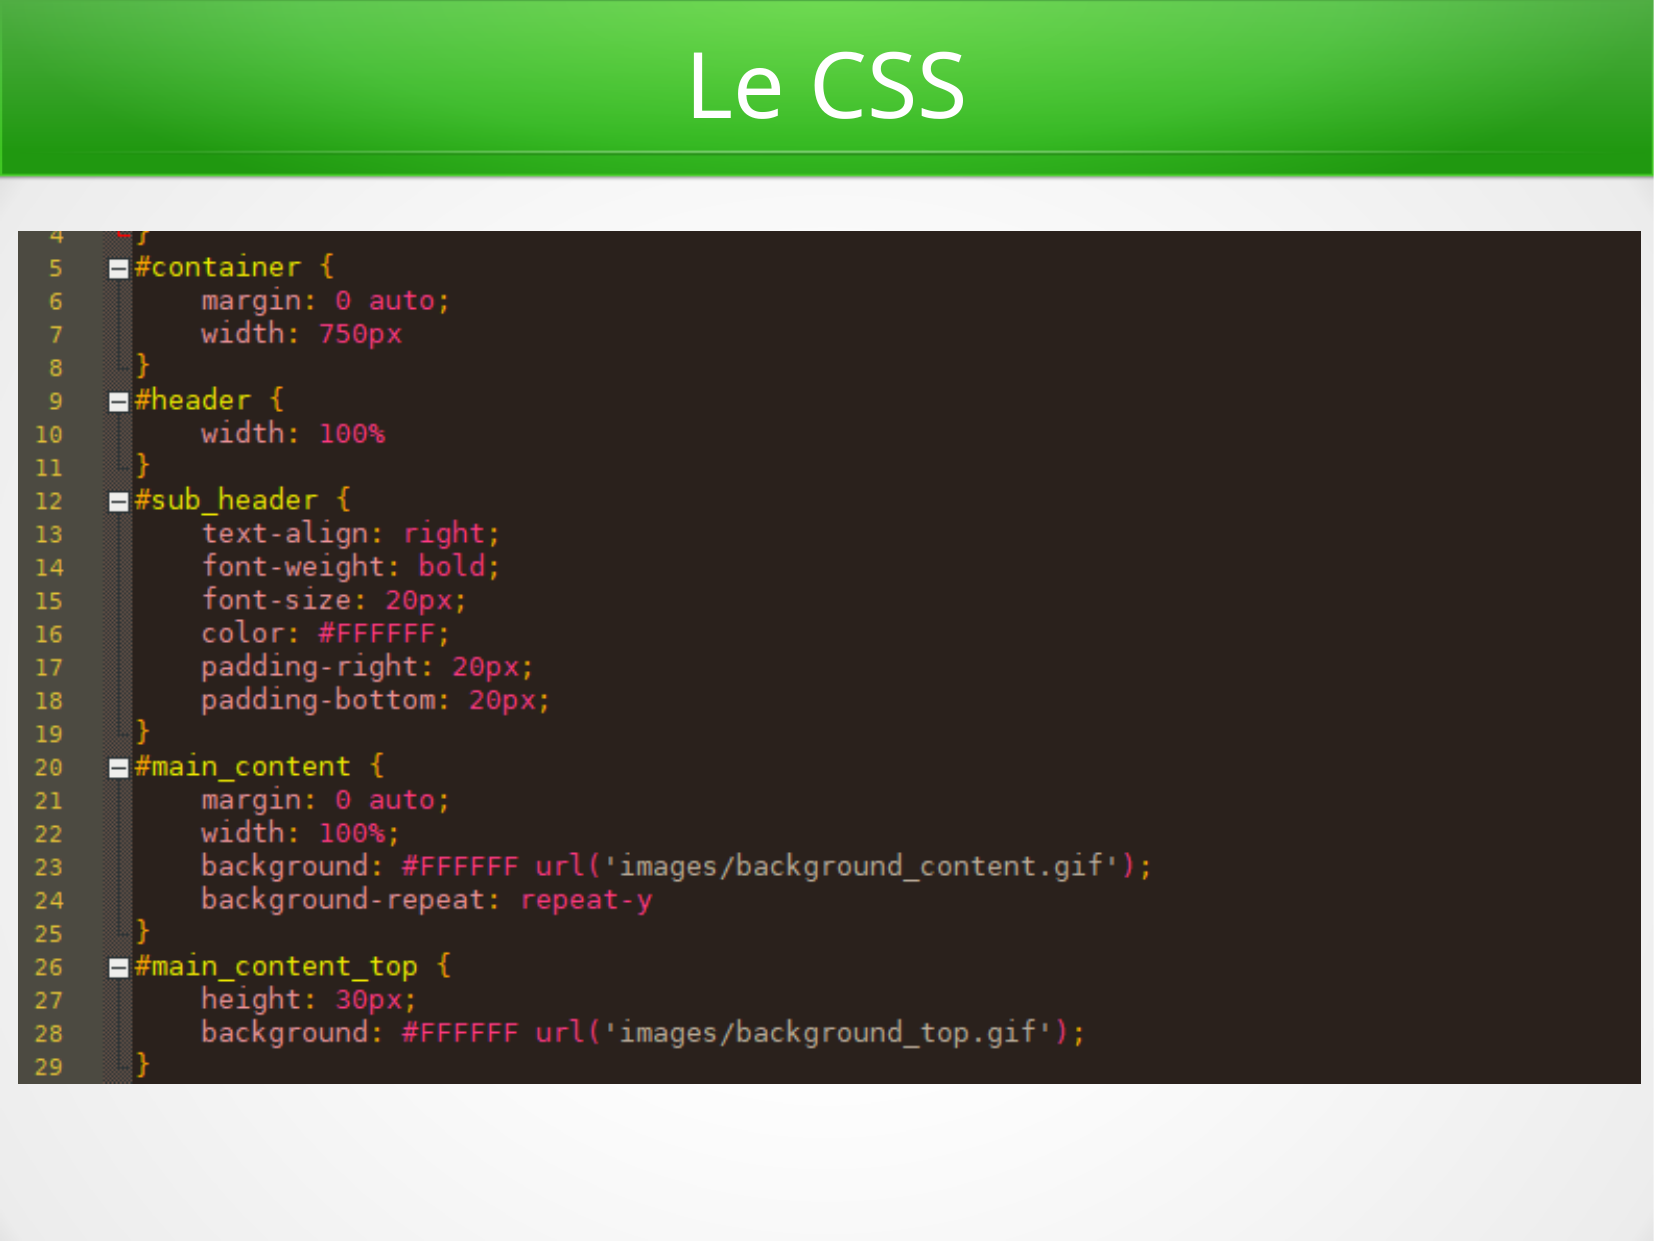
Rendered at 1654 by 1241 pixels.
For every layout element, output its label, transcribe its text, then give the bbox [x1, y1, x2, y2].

title Le CSS [82, 11, 1571, 154]
picture [0, 0, 1654, 1241]
